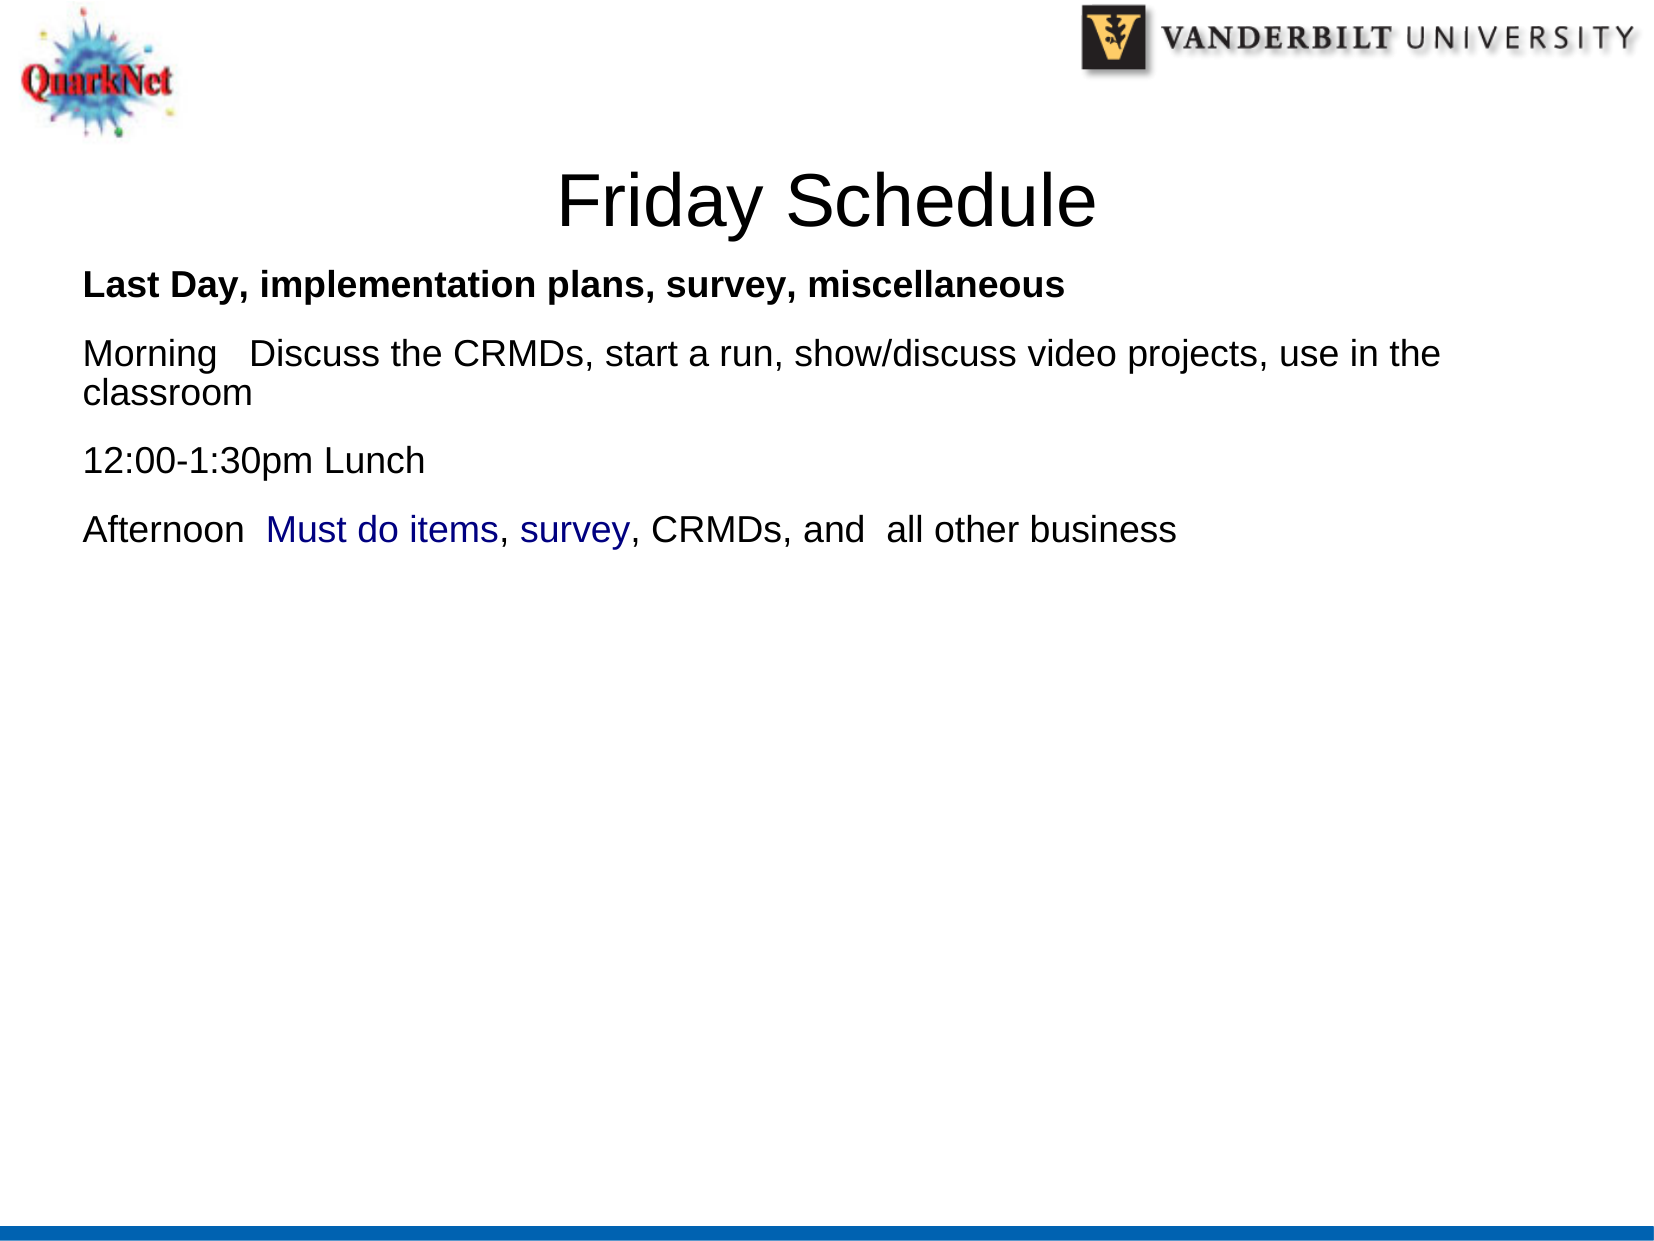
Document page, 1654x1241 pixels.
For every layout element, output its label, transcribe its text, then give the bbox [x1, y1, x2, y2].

list Last Day, implementation plans, survey, miscellaneous Morning Discuss the CRMDs, start a run, show/discuss video projects, use in the classroom 12:00-1:30pm Lunch Afternoon Must do items, survey, CRMDs, and all other business [82, 266, 1571, 1036]
picture [1078, 1, 1649, 85]
picture [4, 1, 188, 152]
title Friday Schedule [121, 118, 1534, 266]
